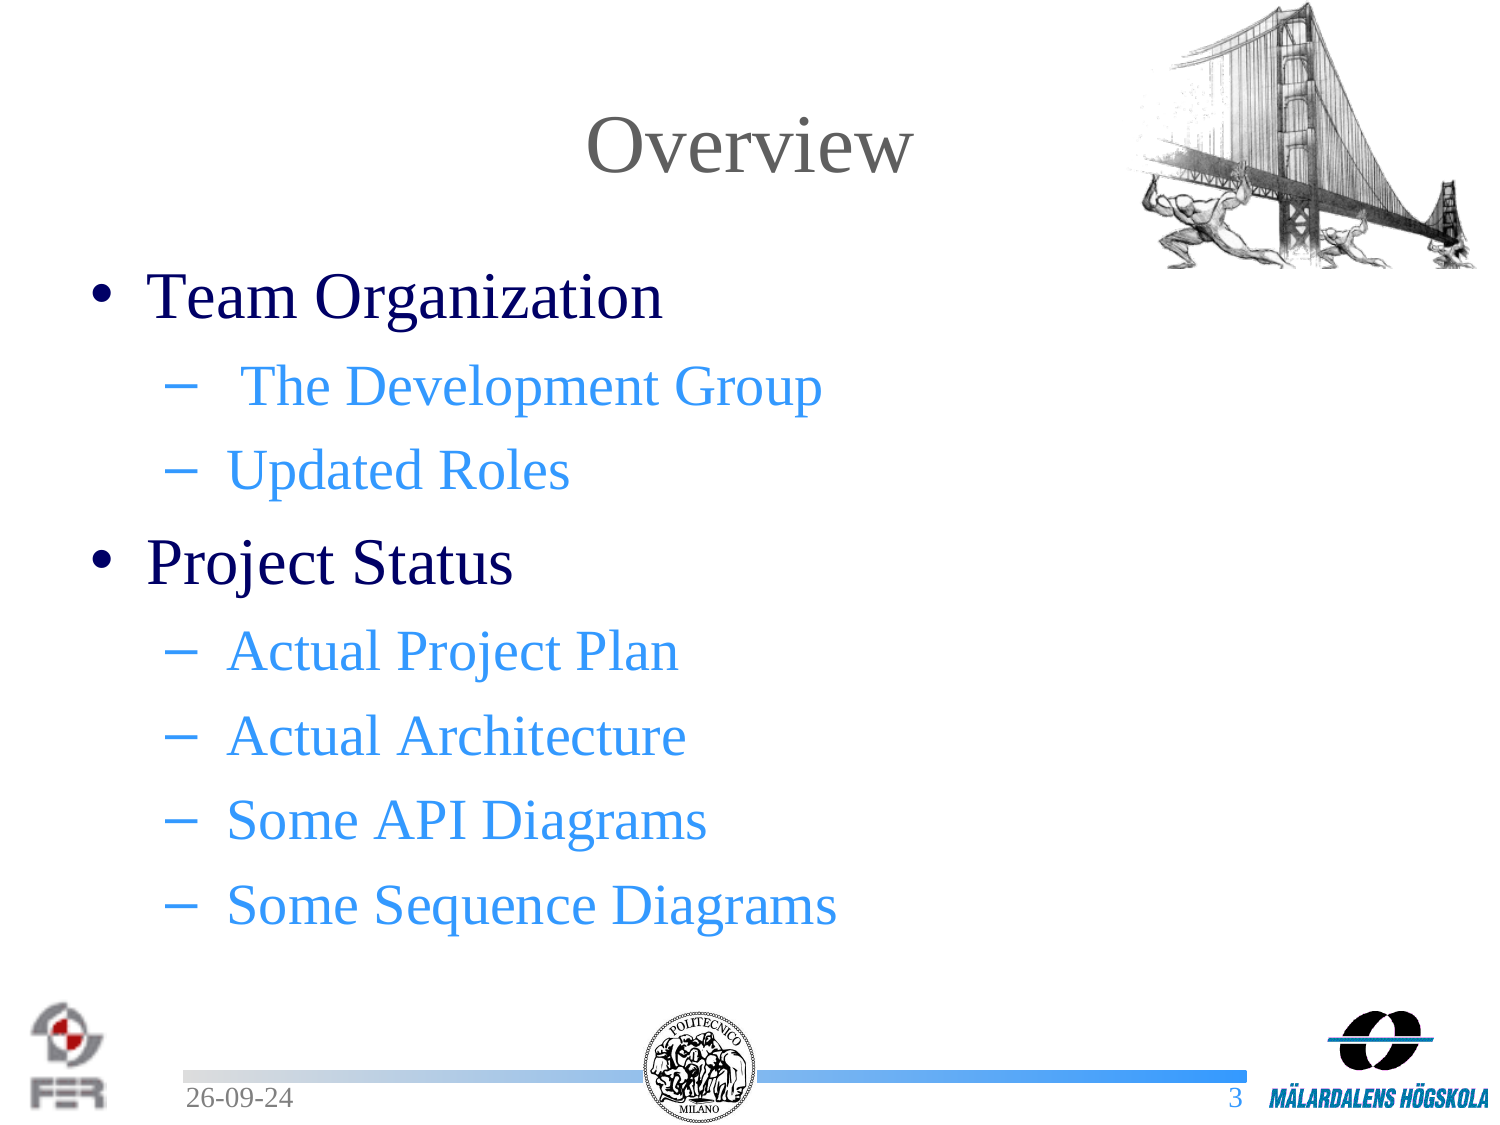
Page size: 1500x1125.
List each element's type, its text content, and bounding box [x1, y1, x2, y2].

picture [29, 987, 107, 1125]
picture [1435, 1096, 1441, 1104]
picture [1269, 1011, 1488, 1108]
text_box 13-11-06 [171, 1070, 396, 1114]
title Overview [75, 45, 1122, 233]
picture [643, 1011, 757, 1123]
picture [1122, 0, 1477, 269]
picture [1454, 1091, 1459, 1108]
text_box <numero> [1186, 1070, 1258, 1114]
picture [1368, 1093, 1374, 1104]
list Team Organization The Development Group Updated Roles Project Status Actual Project Plan Actual Architecture Some API Diagrams Some Sequence Diagrams [75, 244, 1426, 988]
